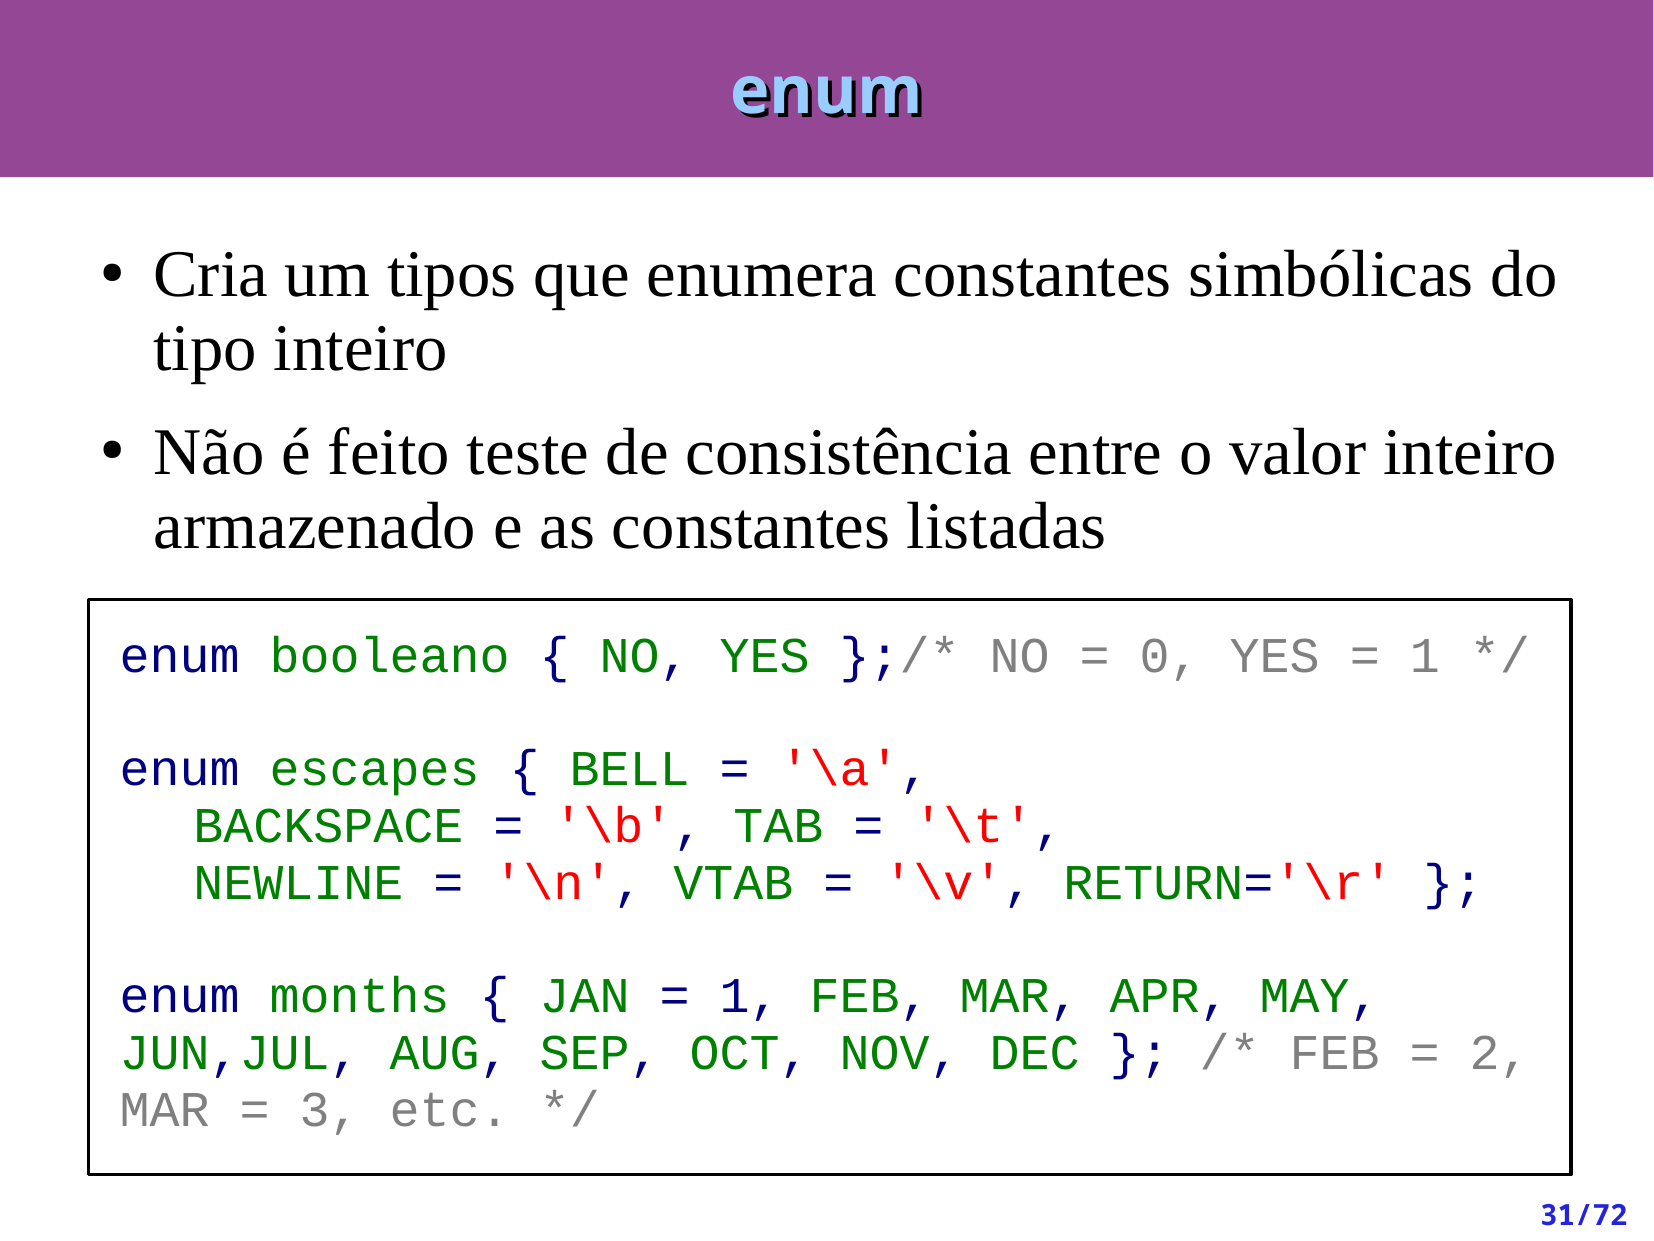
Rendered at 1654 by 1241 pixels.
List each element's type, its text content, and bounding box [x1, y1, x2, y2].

text_box enum booleano { NO, YES };/* NO = 0, YES = 1 */ enum escapes { BELL = '\a', BACKSPACE = '\b', TAB = '\t', NEWLINE = '\n', VTAB = '\v', RETURN='\r' }; enum months { JAN = 1, FEB, MAR, APR, MAY, JUN,JUL, AUG, SEP, OCT, NOV, DEC }; /* FEB = 2, MAR = 3, etc. */ [88, 1056, 1571, 1175]
title enum [82, 0, 1571, 192]
list Cria um tipos que enumera constantes simbólicas do tipo inteiro Não é feito teste de consistência entre o valor inteiro armazenado e as constantes listadas [82, 237, 1571, 1056]
